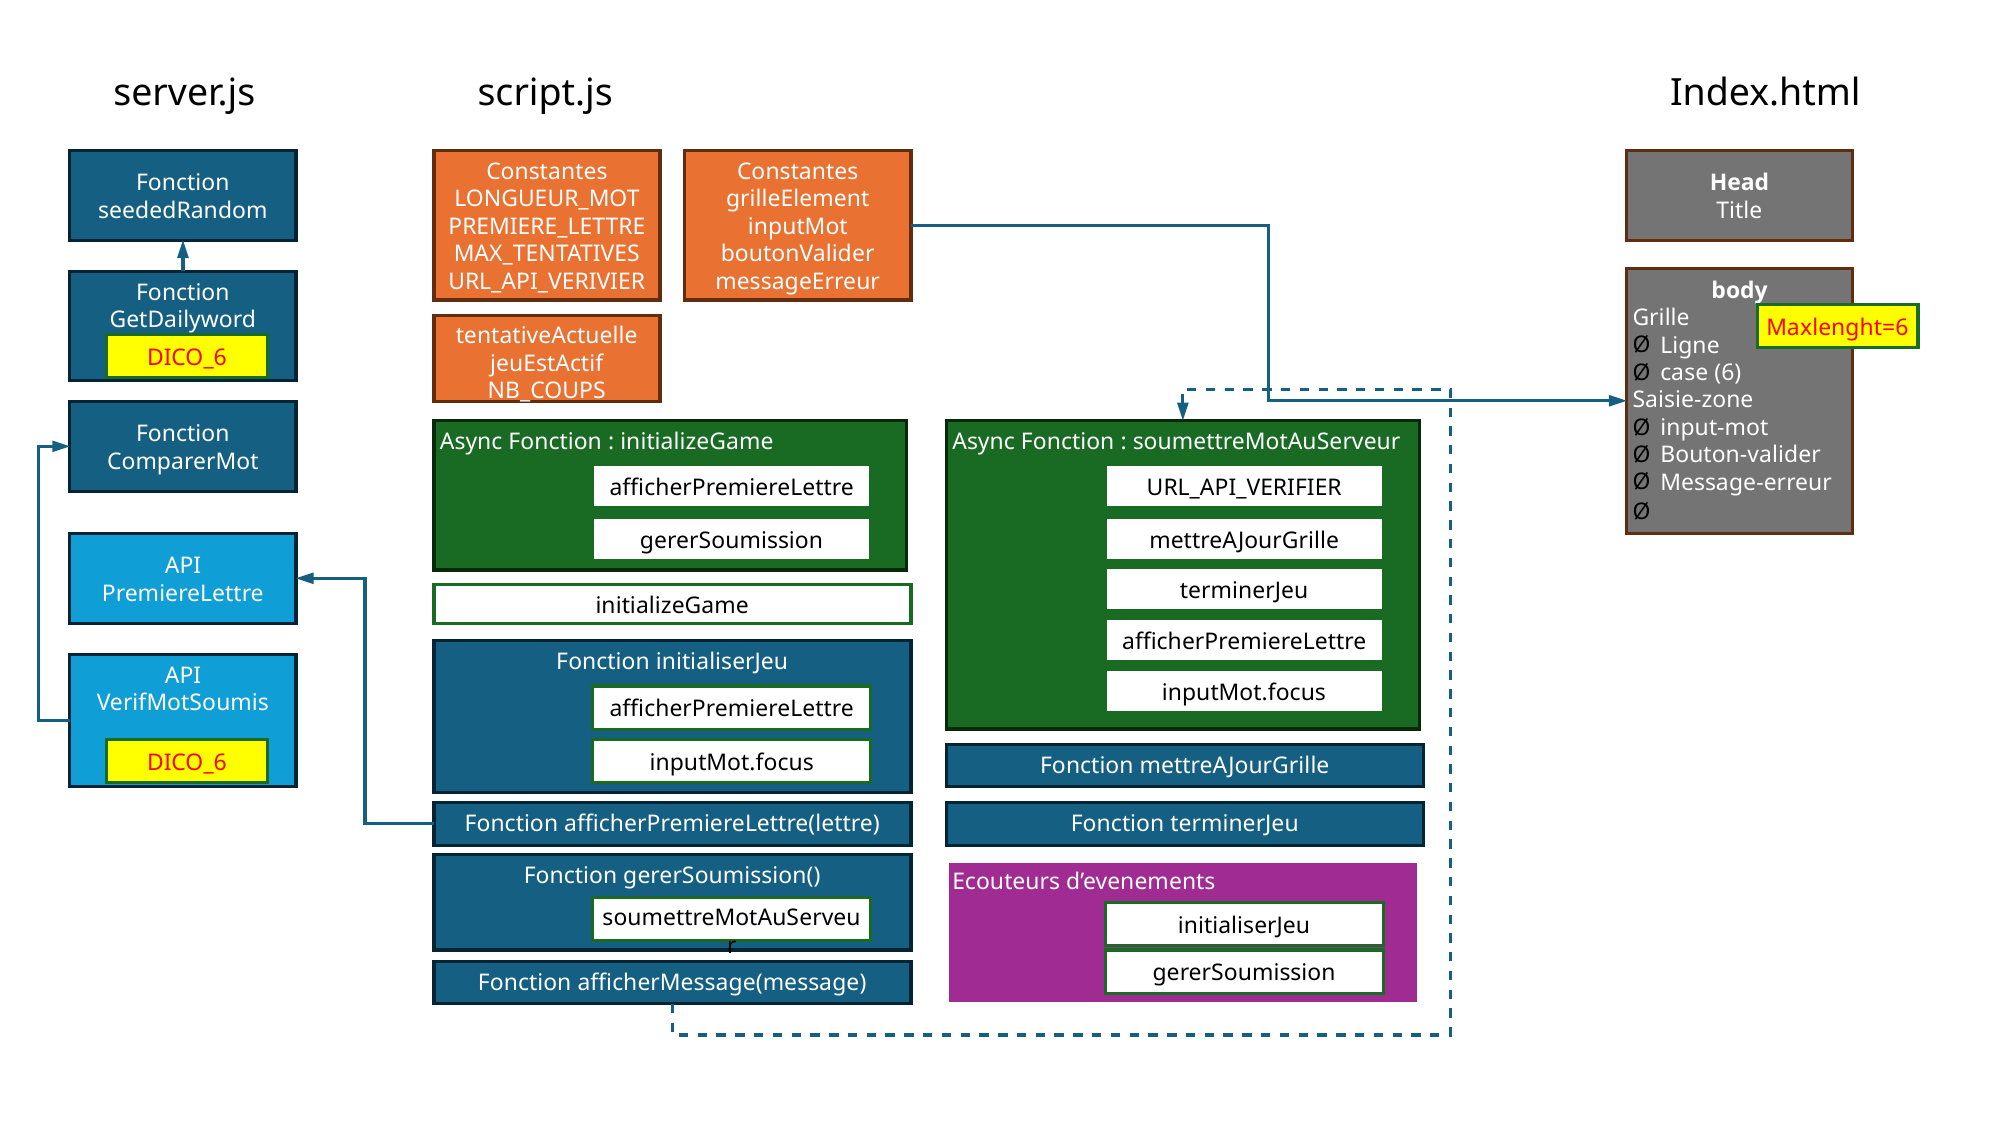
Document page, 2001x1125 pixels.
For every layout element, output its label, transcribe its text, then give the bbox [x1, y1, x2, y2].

text_box Async Fonction : soumettreMotAuServeur [946, 420, 1419, 729]
text_box Fonction afficherMessage(message) [434, 961, 911, 1004]
text_box API VerifMotSoumis [70, 654, 296, 787]
text_box terminerJeu [1105, 568, 1383, 611]
text_box Fonction initialiserJeu [434, 641, 911, 792]
text_box Ecouteurs d’evenements [946, 861, 1419, 1004]
text_box script.js [462, 60, 625, 121]
text_box Async Fonction : initializeGame [434, 420, 907, 570]
text_box Fonction ComparerMot [70, 401, 296, 491]
text_box gererSoumission [1105, 950, 1383, 993]
text_box initializeGame [434, 585, 911, 623]
text_box Fonction seededRandom [70, 150, 296, 240]
text_box tentativeActuelle jeuEstActif NB_COUPS [434, 315, 660, 401]
text_box Head Title [1626, 150, 1853, 240]
text_box body Grille Ligne case (6) Saisie-zone input-mot Bouton-valider Message-erreur [1626, 268, 1853, 533]
text_box Constantes grilleElement inputMot boutonValider messageErreur [685, 150, 911, 300]
text_box DICO_6 [107, 739, 268, 782]
text_box Constantes LONGUEUR_MOT PREMIERE_LETTRE MAX_TENTATIVES URL_API_VERIVIER [434, 150, 660, 300]
text_box Maxlenght=6 [1757, 304, 1918, 347]
text_box Fonction gererSoumission() [434, 855, 911, 950]
text_box URL_API_VERIFIER [1105, 465, 1383, 508]
text_box DICO_6 [107, 335, 268, 378]
text_box Fonction afficherPremiereLettre(lettre) [434, 803, 911, 845]
text_box API PremiereLettre [70, 533, 296, 623]
text_box inputMot.focus [593, 739, 871, 782]
text_box Fonction terminerJeu [946, 803, 1423, 845]
text_box Fonction mettreAJourGrille [946, 744, 1423, 787]
text_box afficherPremiereLettre [593, 686, 871, 729]
text_box inputMot.focus [1105, 670, 1383, 713]
text_box mettreAJourGrille [1105, 517, 1383, 561]
text_box gererSoumission [593, 517, 871, 561]
text_box initialiserJeu [1105, 902, 1383, 945]
text_box afficherPremiereLettre [1105, 619, 1383, 662]
text_box Fonction GetDailyword [70, 271, 296, 380]
text_box Index.html [1654, 60, 1860, 121]
text_box afficherPremiereLettre [593, 465, 871, 508]
text_box soumettreMotAuServeur [593, 897, 871, 940]
text_box server.js [98, 60, 268, 121]
